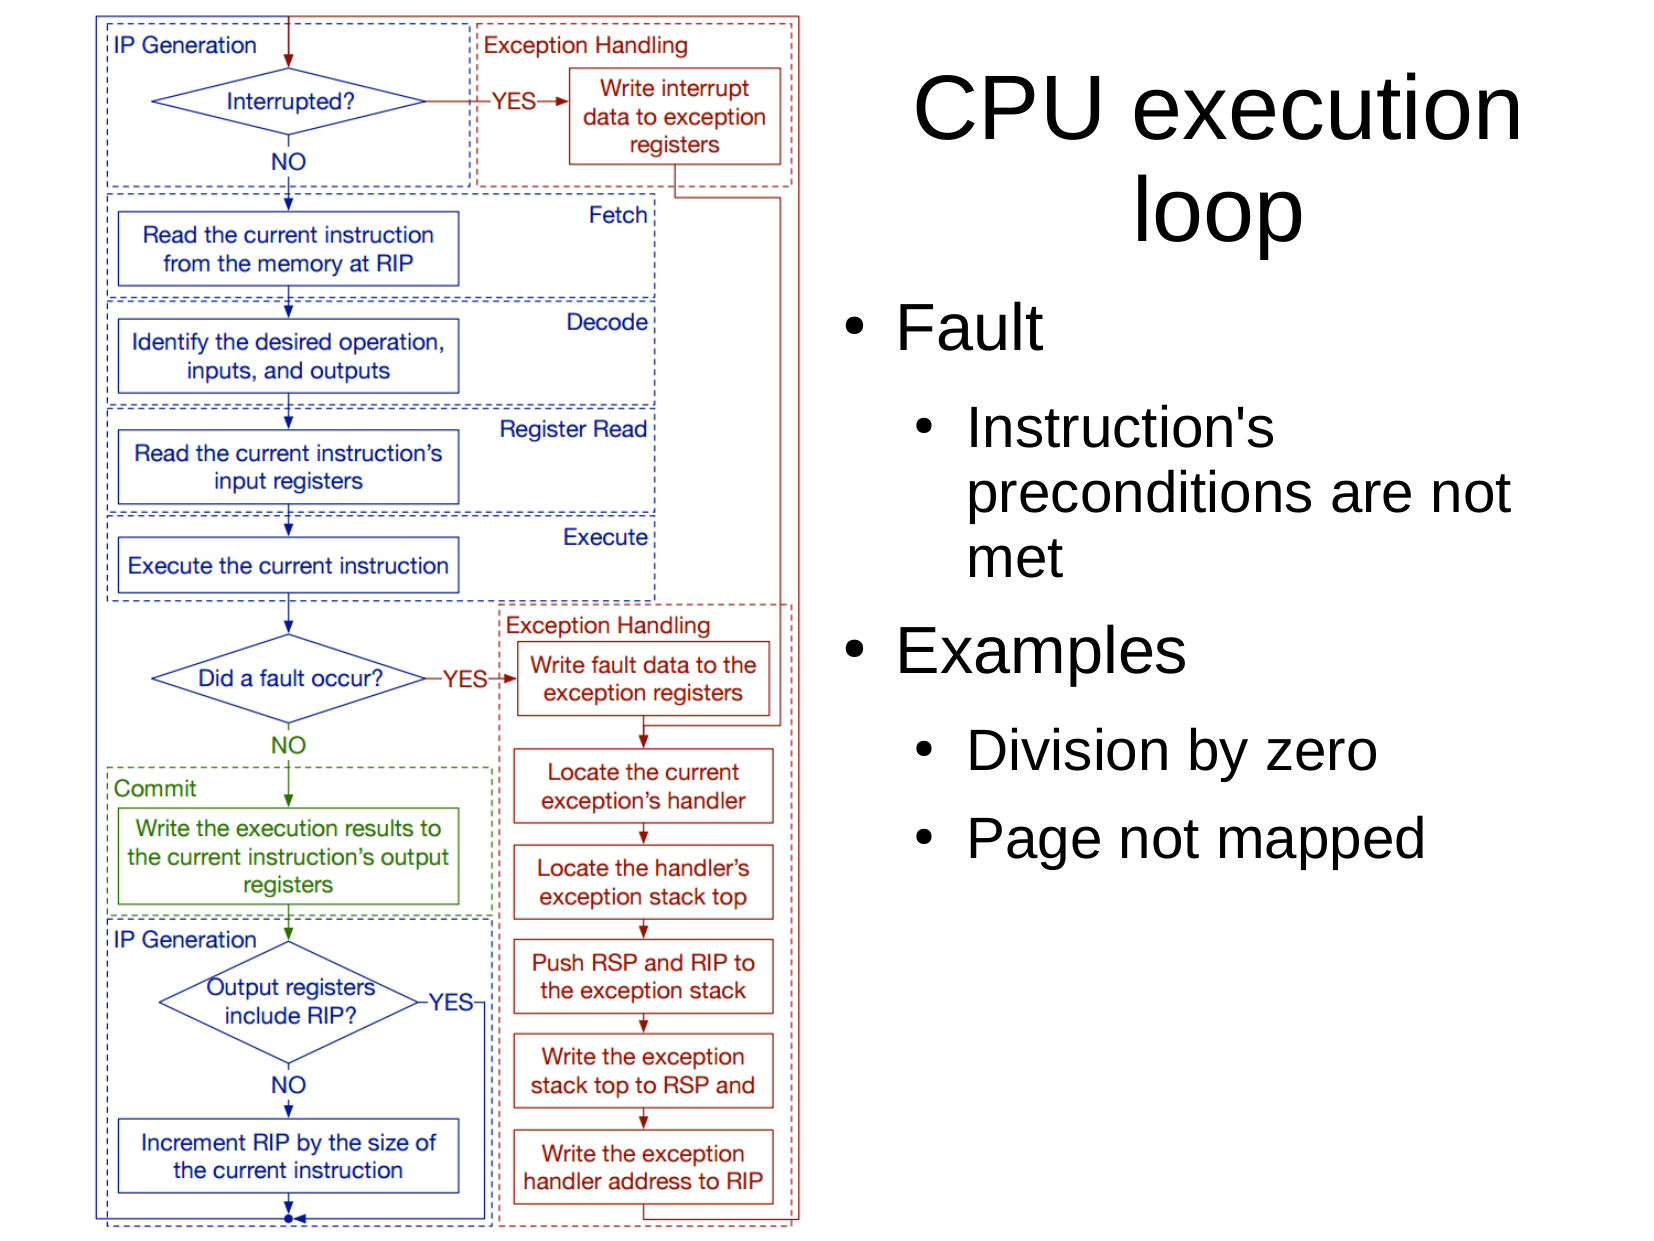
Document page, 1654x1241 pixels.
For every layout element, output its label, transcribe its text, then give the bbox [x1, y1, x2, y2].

title CPU execution loop [862, 55, 1576, 263]
picture [75, 0, 817, 1241]
list Fault Instruction's preconditions are not met Examples Division by zero Page not mapped [825, 290, 1571, 1010]
